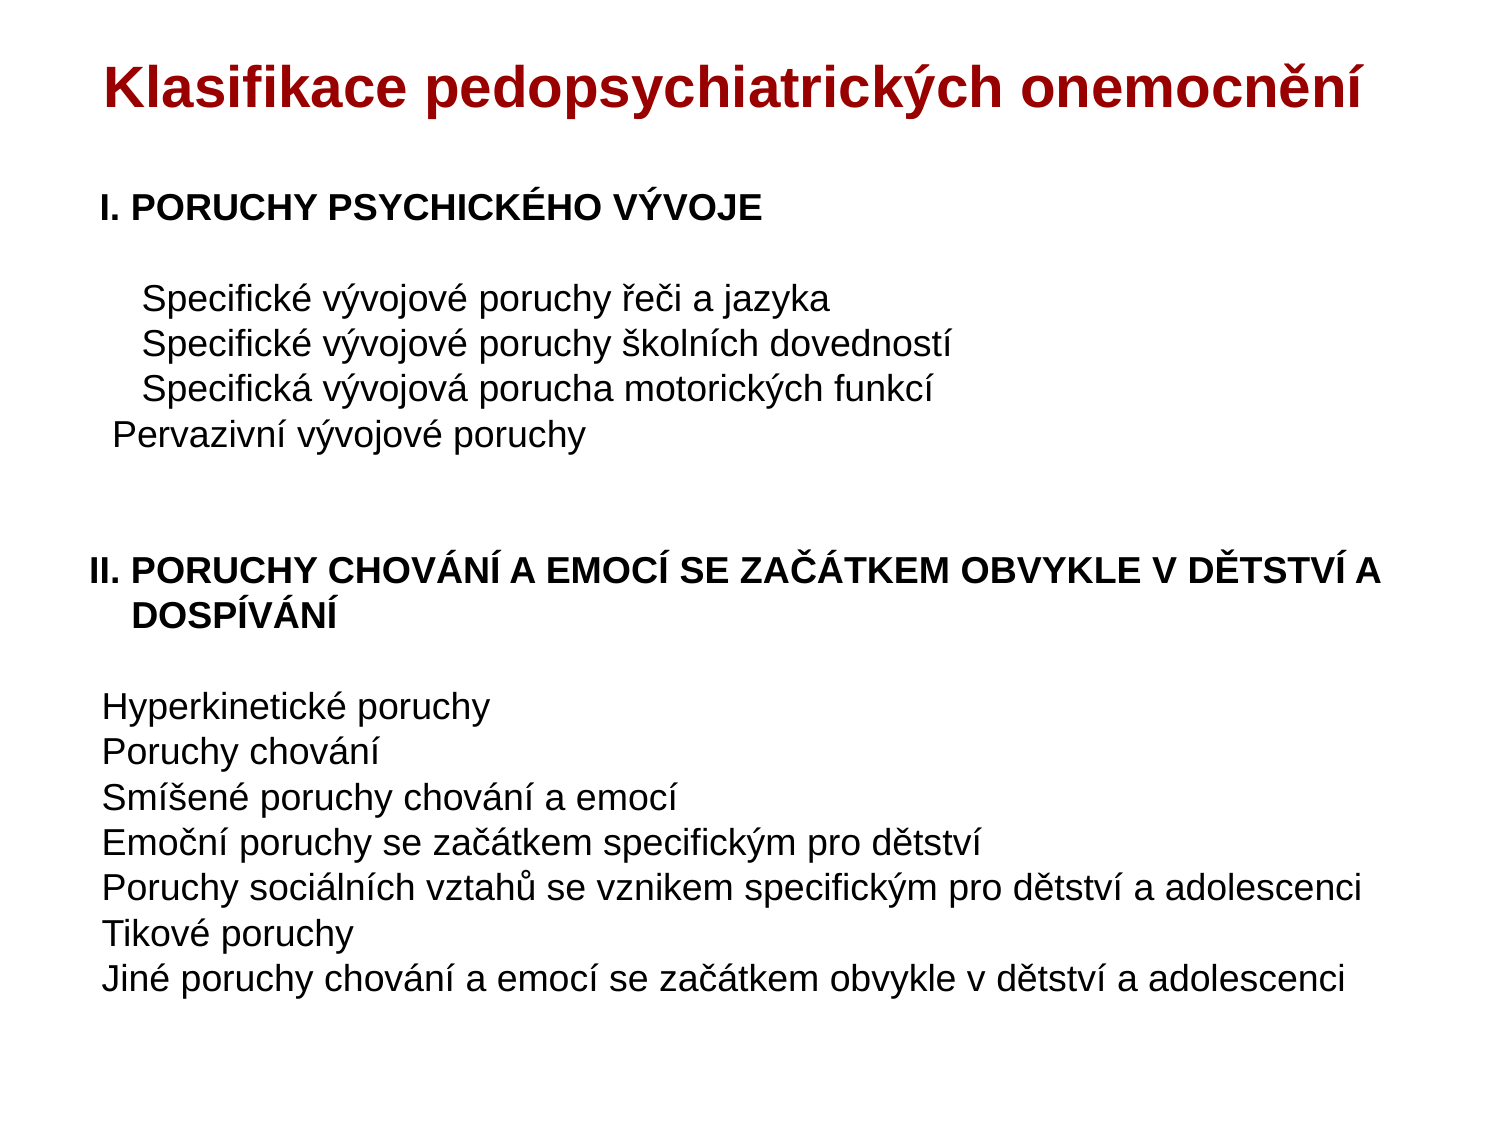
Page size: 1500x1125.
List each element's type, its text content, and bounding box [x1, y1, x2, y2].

text_box I. PORUCHY PSYCHICKÉHO VÝVOJE Specifické vývojové poruchy řeči a jazyka Specifické vývojové poruchy školních dovedností Specifická vývojová porucha motorických funkcí Pervazivní vývojové poruchy II. PORUCHY CHOVÁNÍ A EMOCÍ SE ZAČÁTKEM OBVYKLE V DĚTSTVÍ A DOSPÍVÁNÍ Hyperkinetické poruchy Poruchy chování Smíšené poruchy chování a emocí Emoční poruchy se začátkem specifickým pro dětství Poruchy sociálních vztahů se vznikem specifickým pro dětství a adolescenci Tikové poruchy Jiné poruchy chování a emocí se začátkem obvykle v dětství a adolescenci [75, 184, 1426, 1125]
text_box Klasifikace pedopsychiatrických onemocnění [0, 42, 1500, 116]
